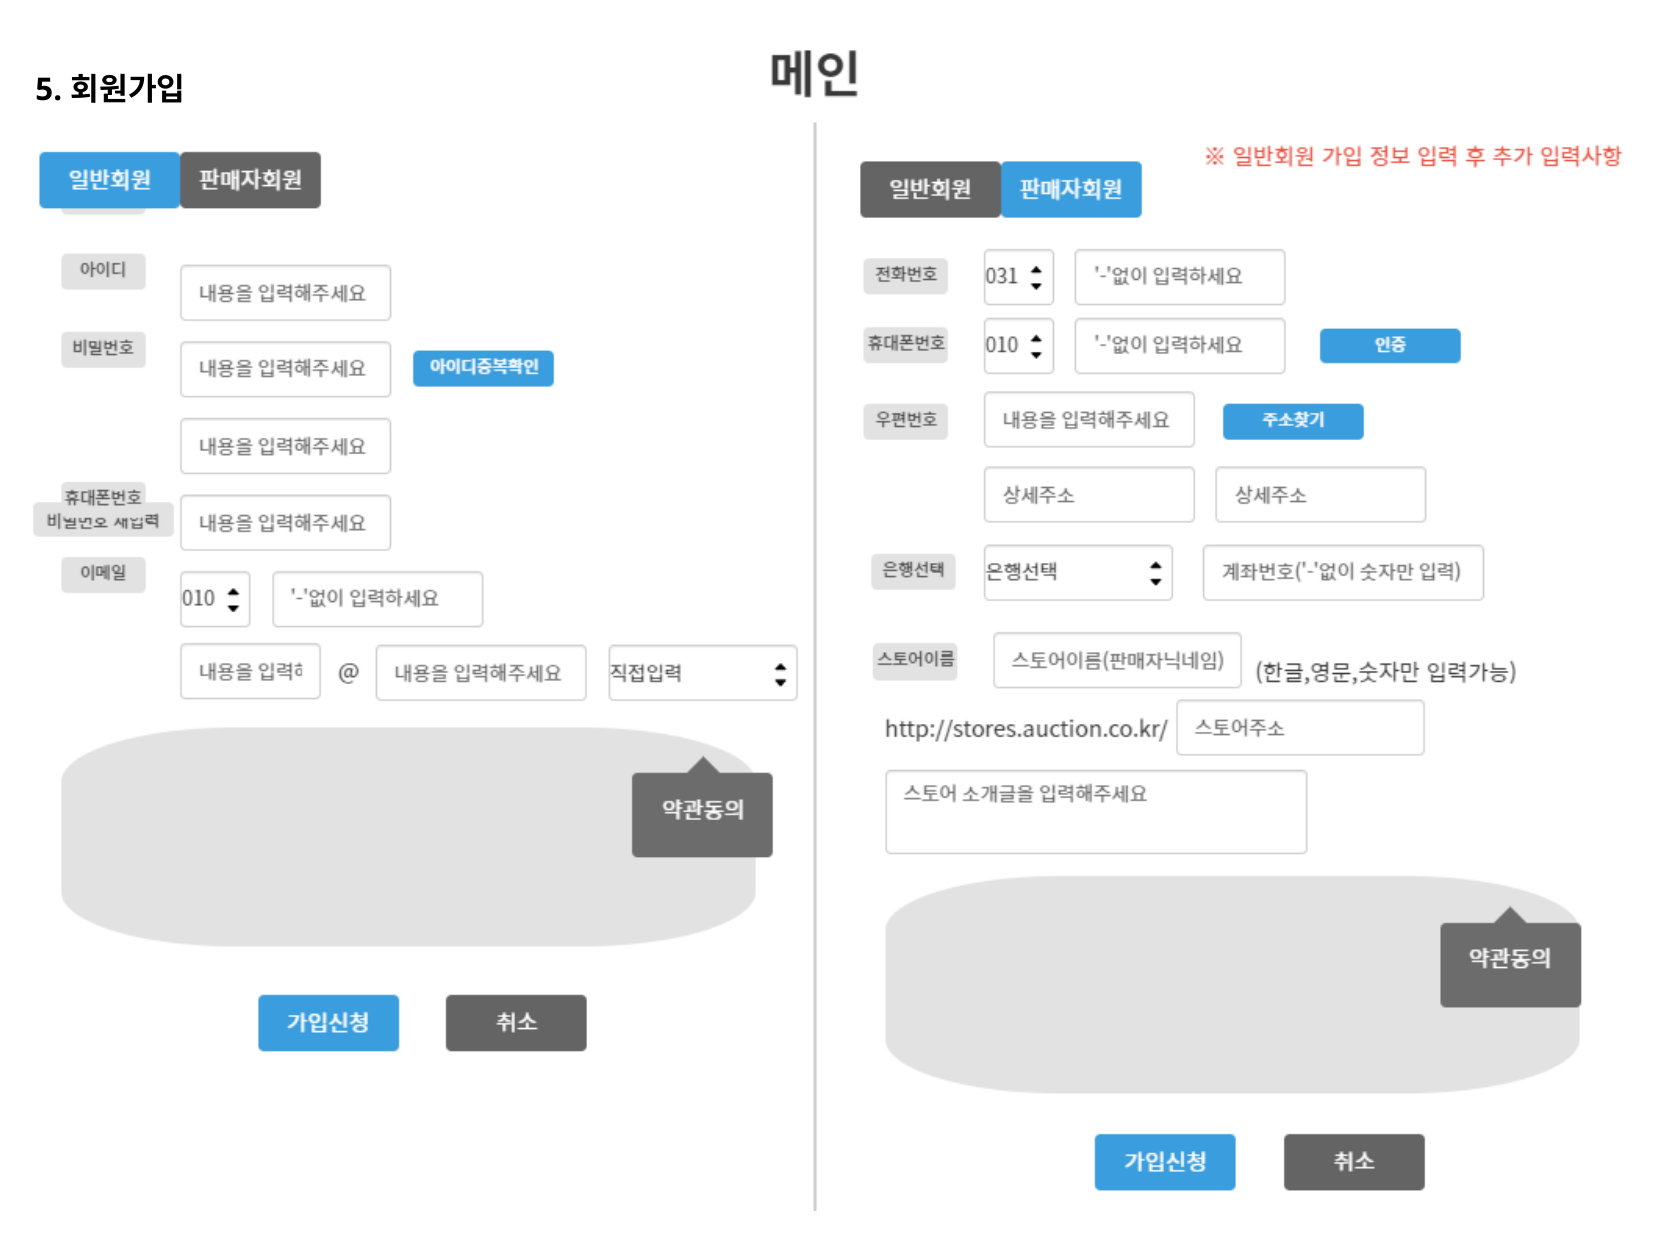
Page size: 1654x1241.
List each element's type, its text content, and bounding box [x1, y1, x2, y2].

text_box 5. 회원가입 [35, 43, 792, 130]
picture [10, 35, 1654, 1211]
